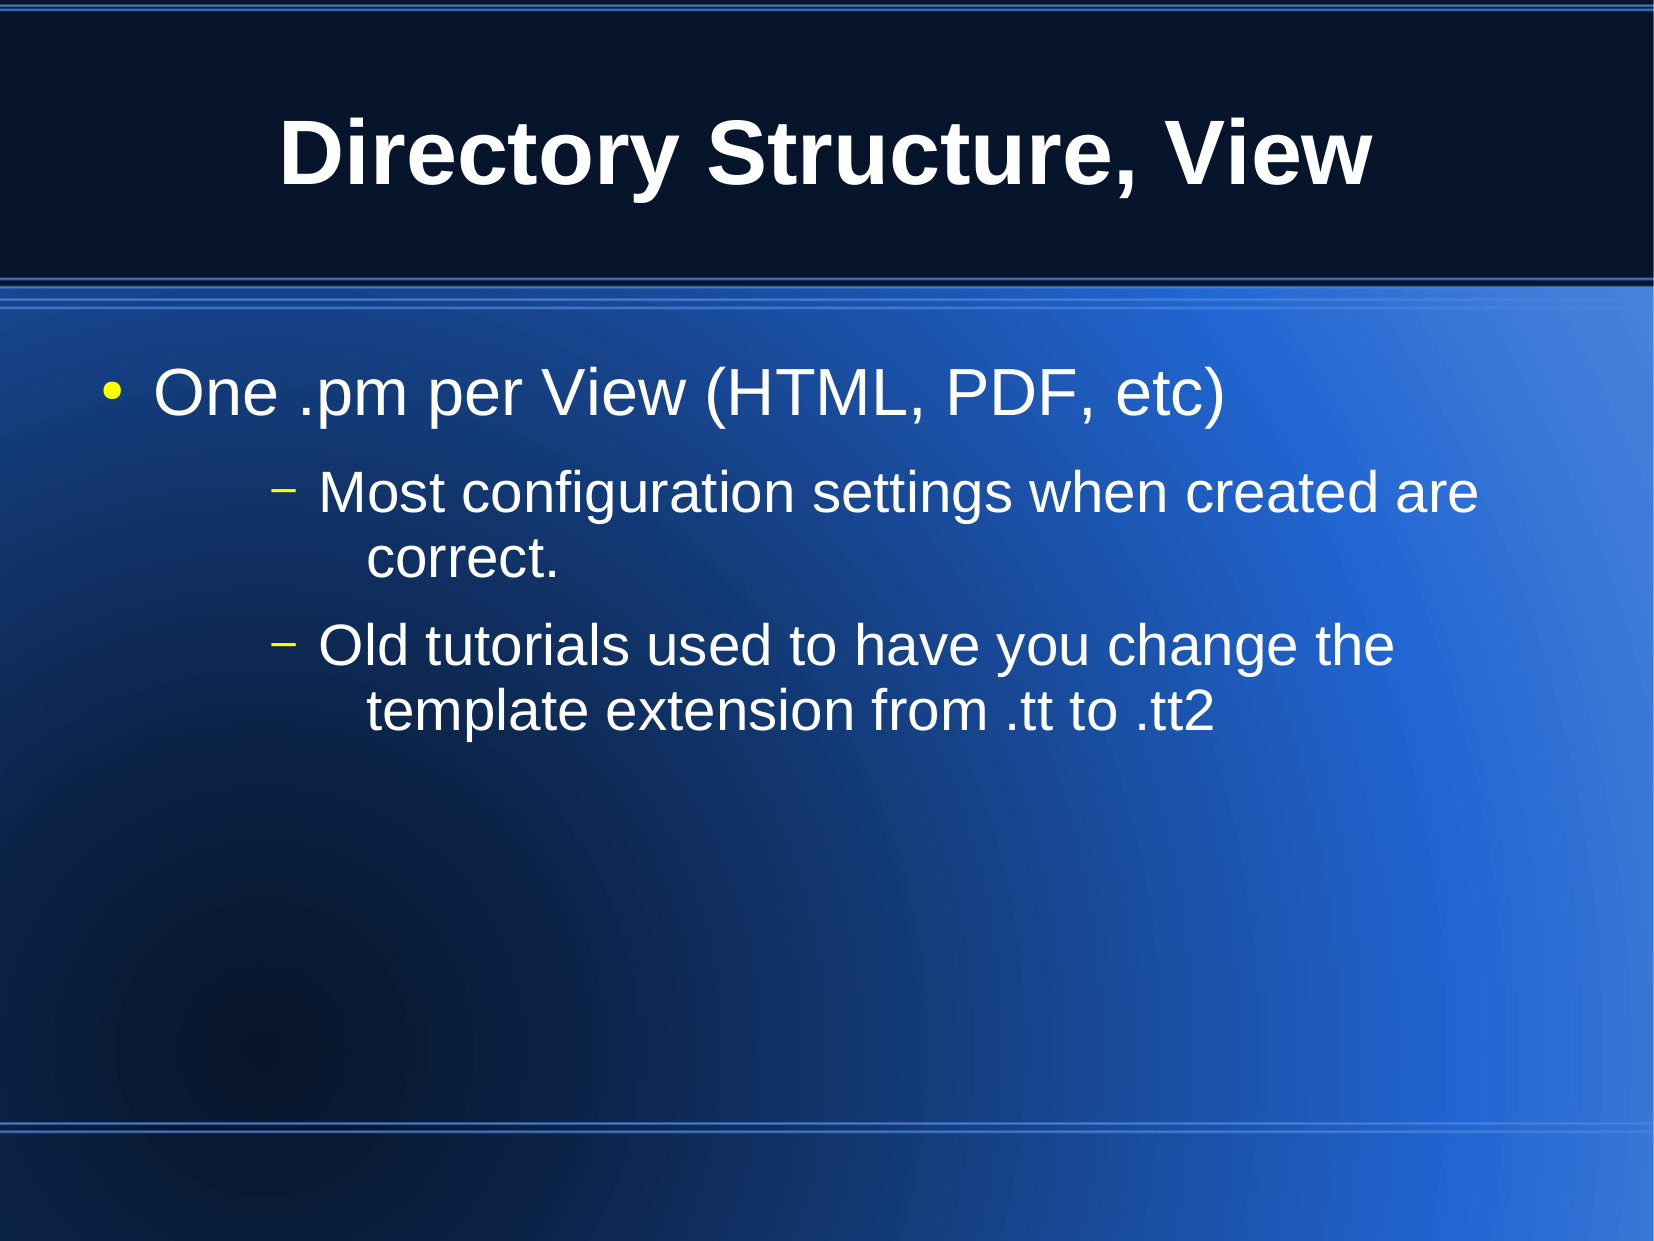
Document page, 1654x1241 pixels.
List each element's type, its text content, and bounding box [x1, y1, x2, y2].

list One .pm per View (HTML, PDF, etc) Most configuration settings when created are correct. Old tutorials used to have you change the template extension from .tt to .tt2 [82, 355, 1571, 1058]
title Directory Structure, View [82, 49, 1571, 257]
picture [0, 0, 1654, 1241]
